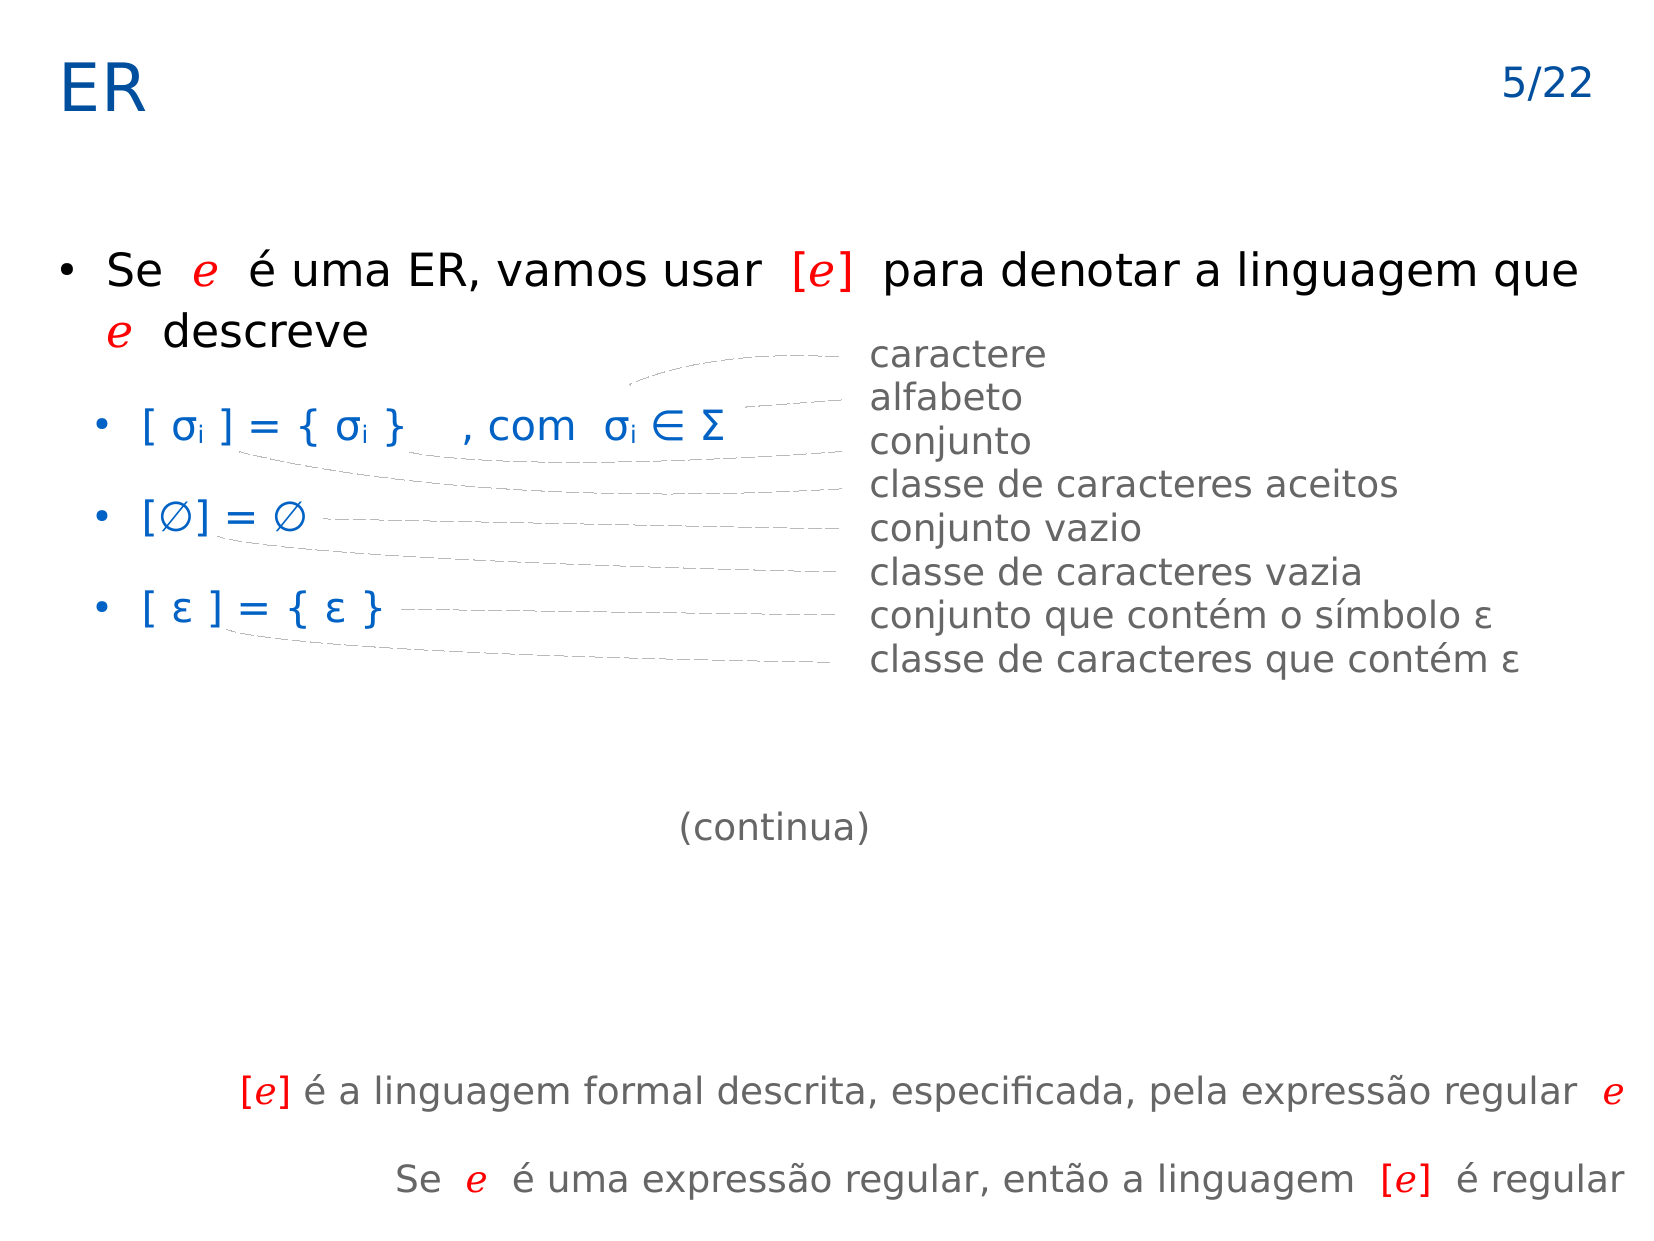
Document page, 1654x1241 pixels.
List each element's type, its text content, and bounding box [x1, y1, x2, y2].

text_box caractere alfabeto conjunto classe de caracteres aceitos conjunto vazio classe de caracteres vazia conjunto que contém o símbolo ε classe de caracteres que contém ε [854, 325, 1537, 689]
text_box (continua) [663, 797, 886, 857]
title ER [59, 29, 1625, 148]
list Se ℯ é uma ER, vamos usar [ℯ] para denotar a linguagem que ℯ descreve [ σi ] = { σi } , com σi ∈ Σ [∅] = ∅ [ ε ] = { ε } [59, 236, 1595, 1062]
text_box [ℯ] é a linguagem formal descrita, especificada, pela expressão regular ℯ Se ℯ é uma expressão regular, então a linguagem [ℯ] é regular [59, 1062, 1640, 1211]
